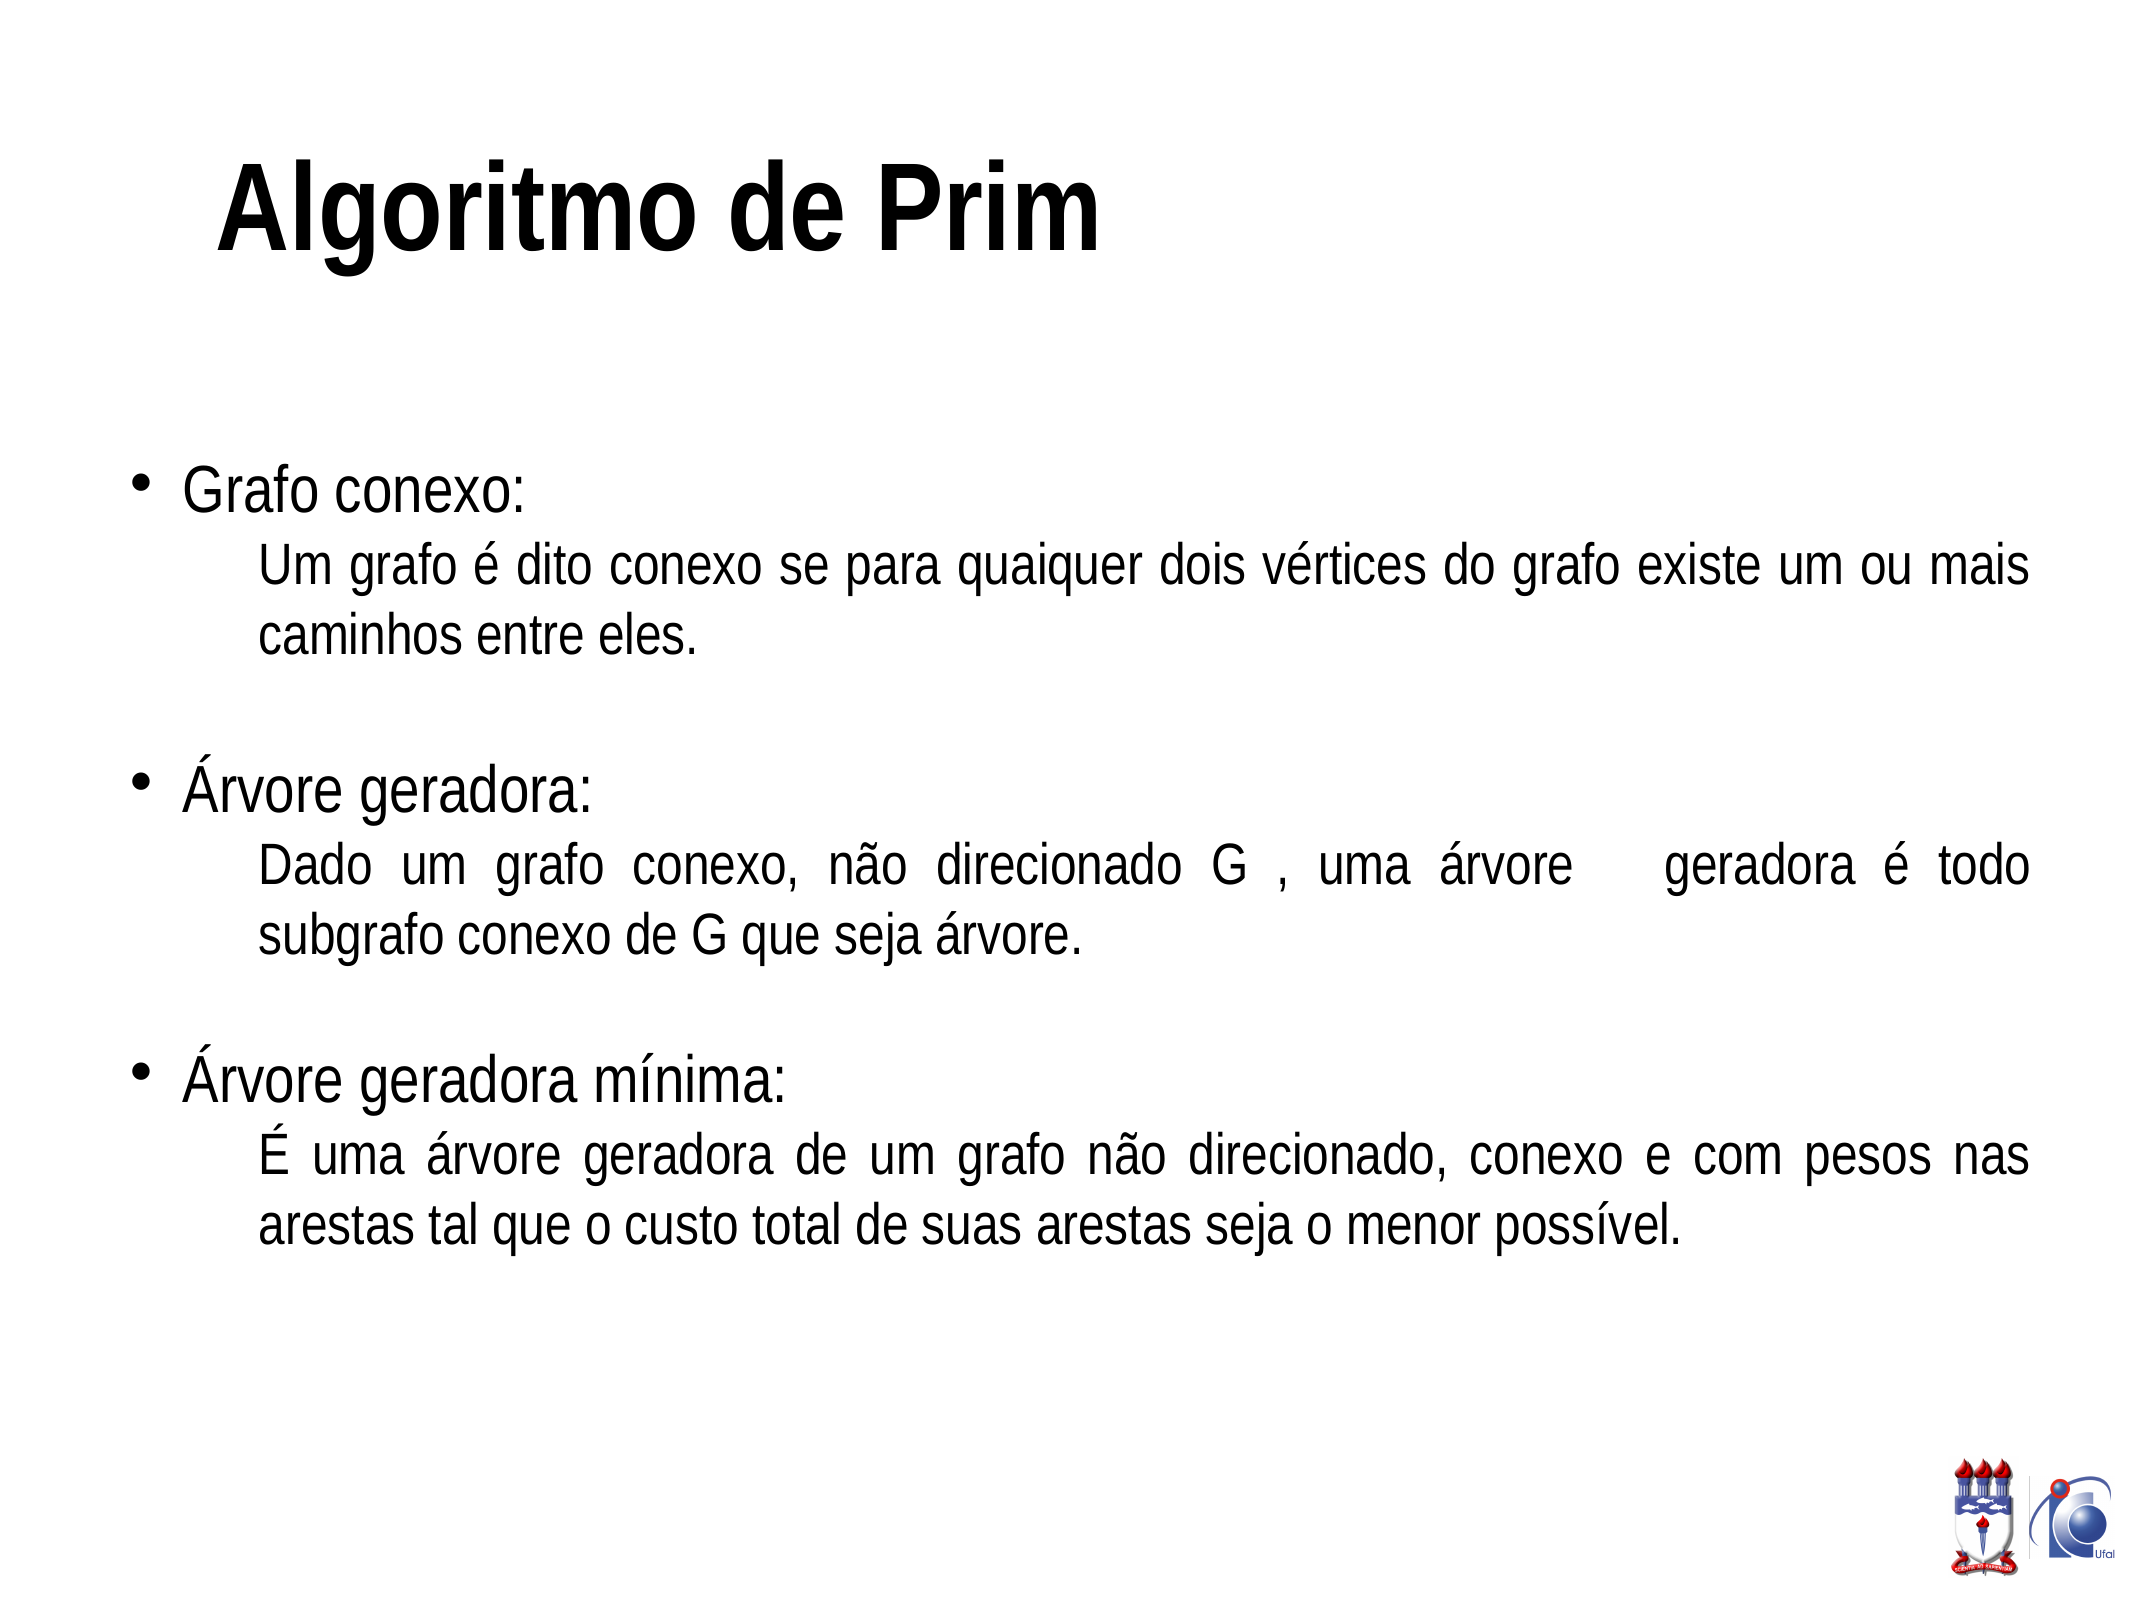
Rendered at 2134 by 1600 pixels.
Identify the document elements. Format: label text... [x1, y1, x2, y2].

picture [2028, 1476, 2115, 1559]
picture [1948, 1456, 2019, 1578]
text_box Algoritmo de Prim [200, 118, 1512, 277]
text_box Grafo conexo: Um grafo é dito conexo se para quaiquer dois vértices do grafo existe um ou mais caminhos entre eles. Árvore geradora: Dado um grafo conexo, não direcionado G , uma árvore geradora é todo subgrafo conexo de G que seja árvore. Árvore geradora mínima: É uma árvore geradora de um grafo não direcionado, conexo e com pesos nas arestas tal que o custo total de suas arestas seja o menor possível. [111, 366, 2032, 1294]
